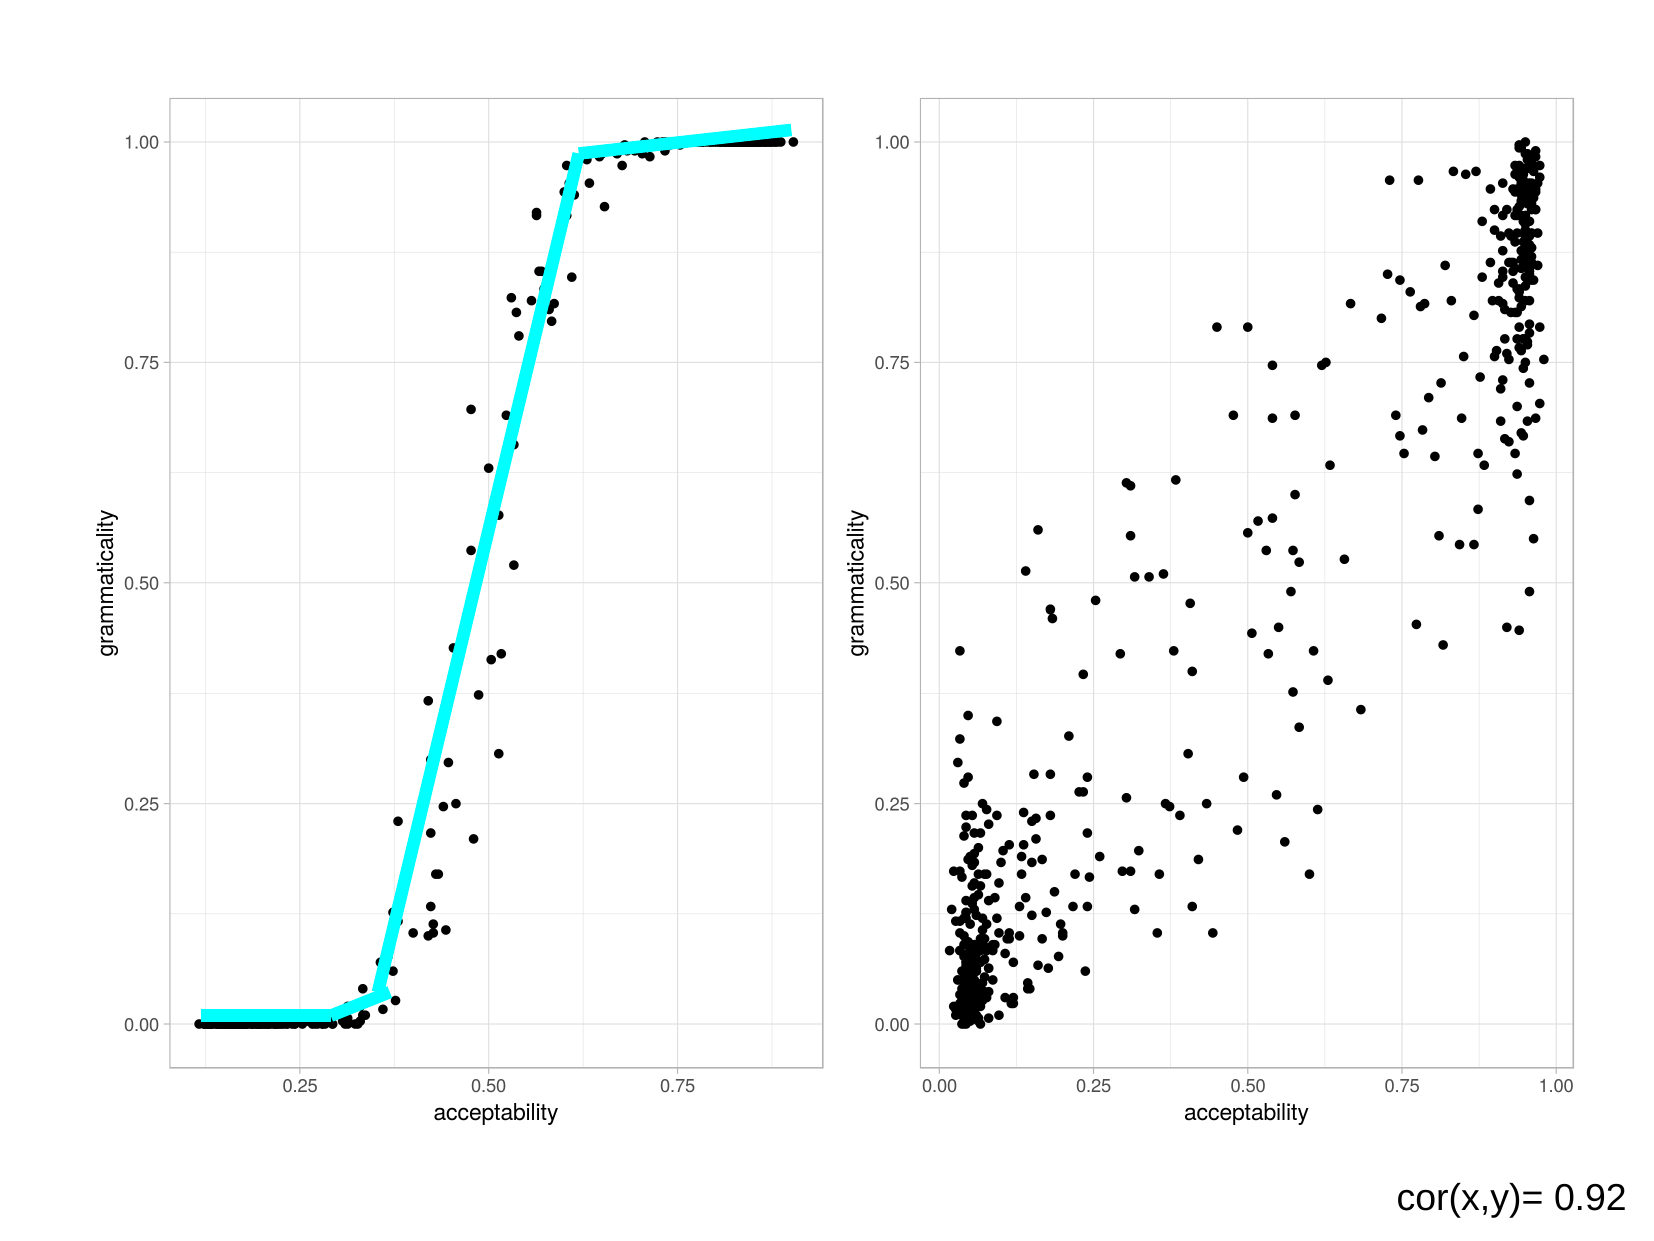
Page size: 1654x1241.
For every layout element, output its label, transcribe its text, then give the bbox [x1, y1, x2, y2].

text_box cor(x,y)= 0.92 [1381, 1169, 1642, 1229]
picture [84, 86, 1585, 1137]
